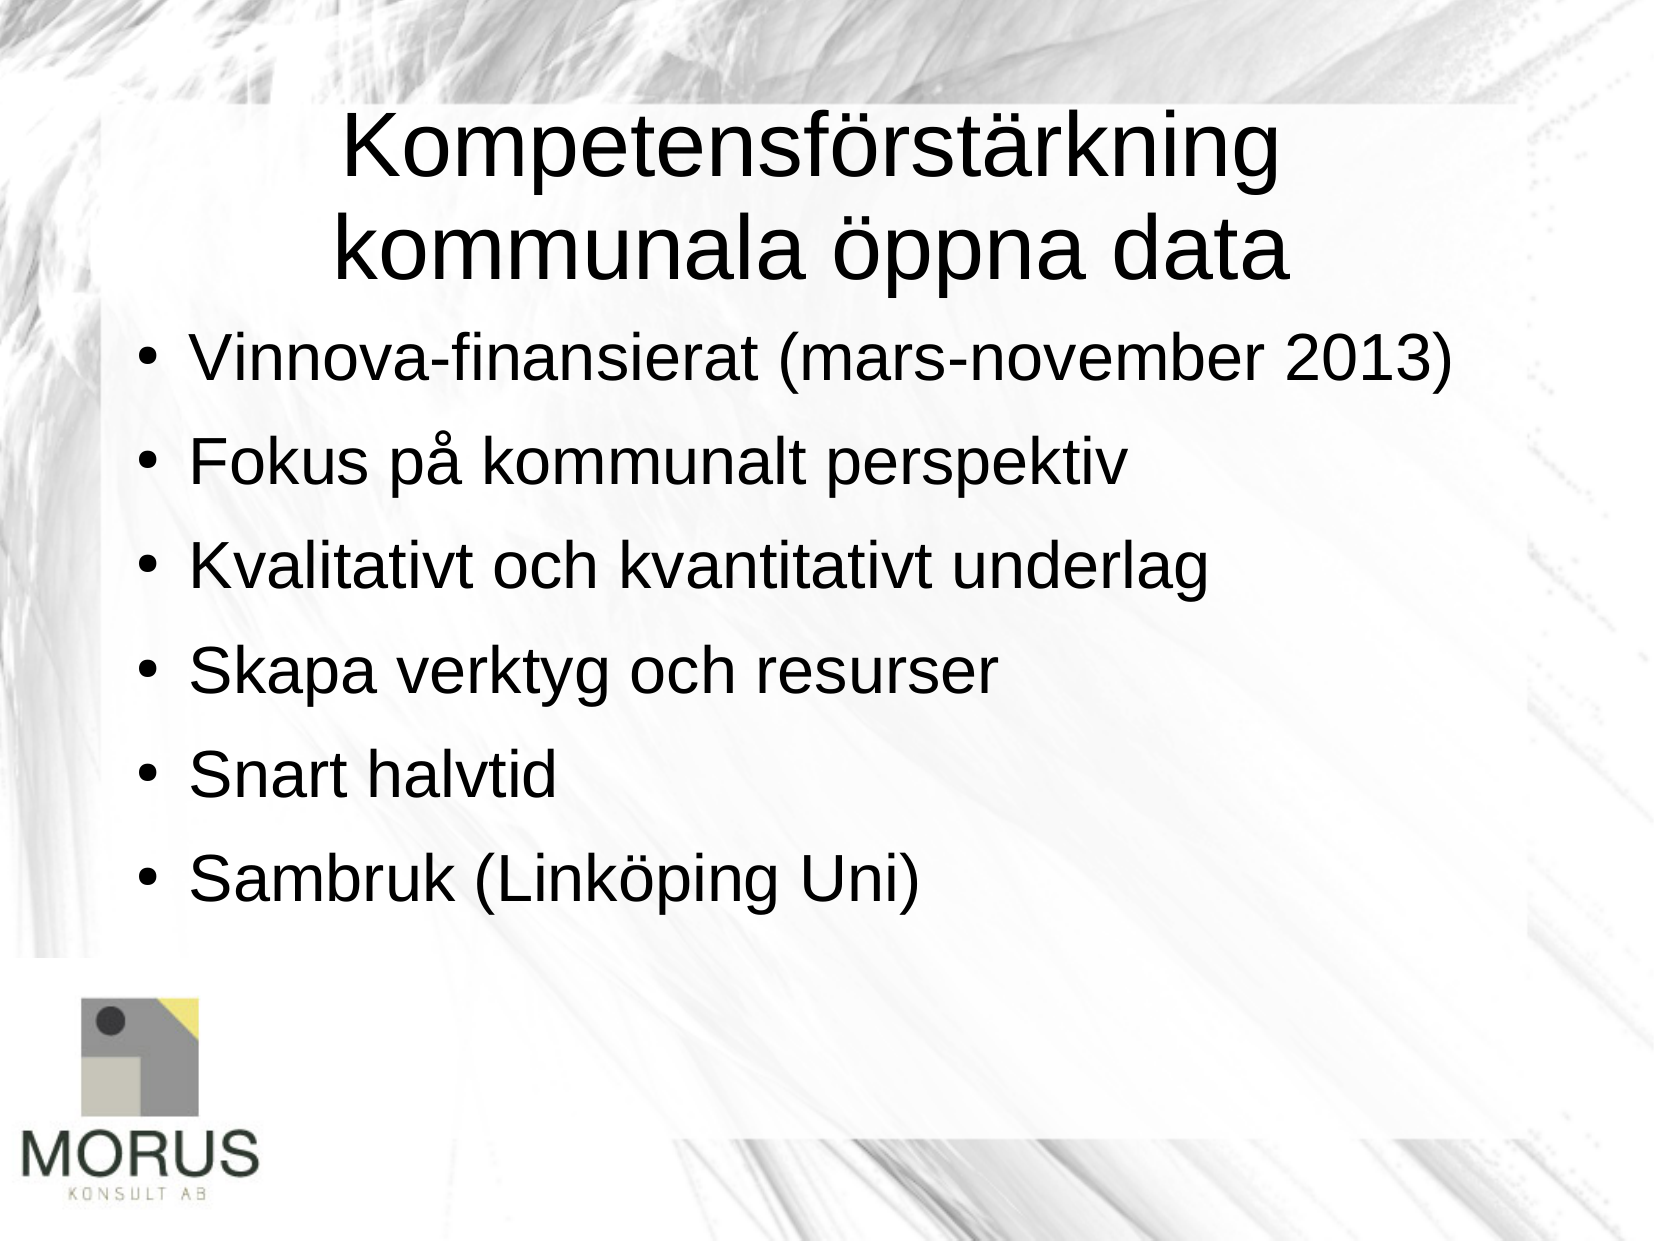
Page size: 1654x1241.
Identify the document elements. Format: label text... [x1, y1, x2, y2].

picture [0, 0, 1654, 1241]
list Vinnova-finansierat (mars-november 2013) Fokus på kommunalt perspektiv Kvalitativt och kvantitativt underlag Skapa verktyg och resurser Snart halvtid Sambruk (Linköping Uni) [118, 319, 1571, 1040]
title Kompetensförstärkning kommunala öppna data [118, 93, 1506, 299]
